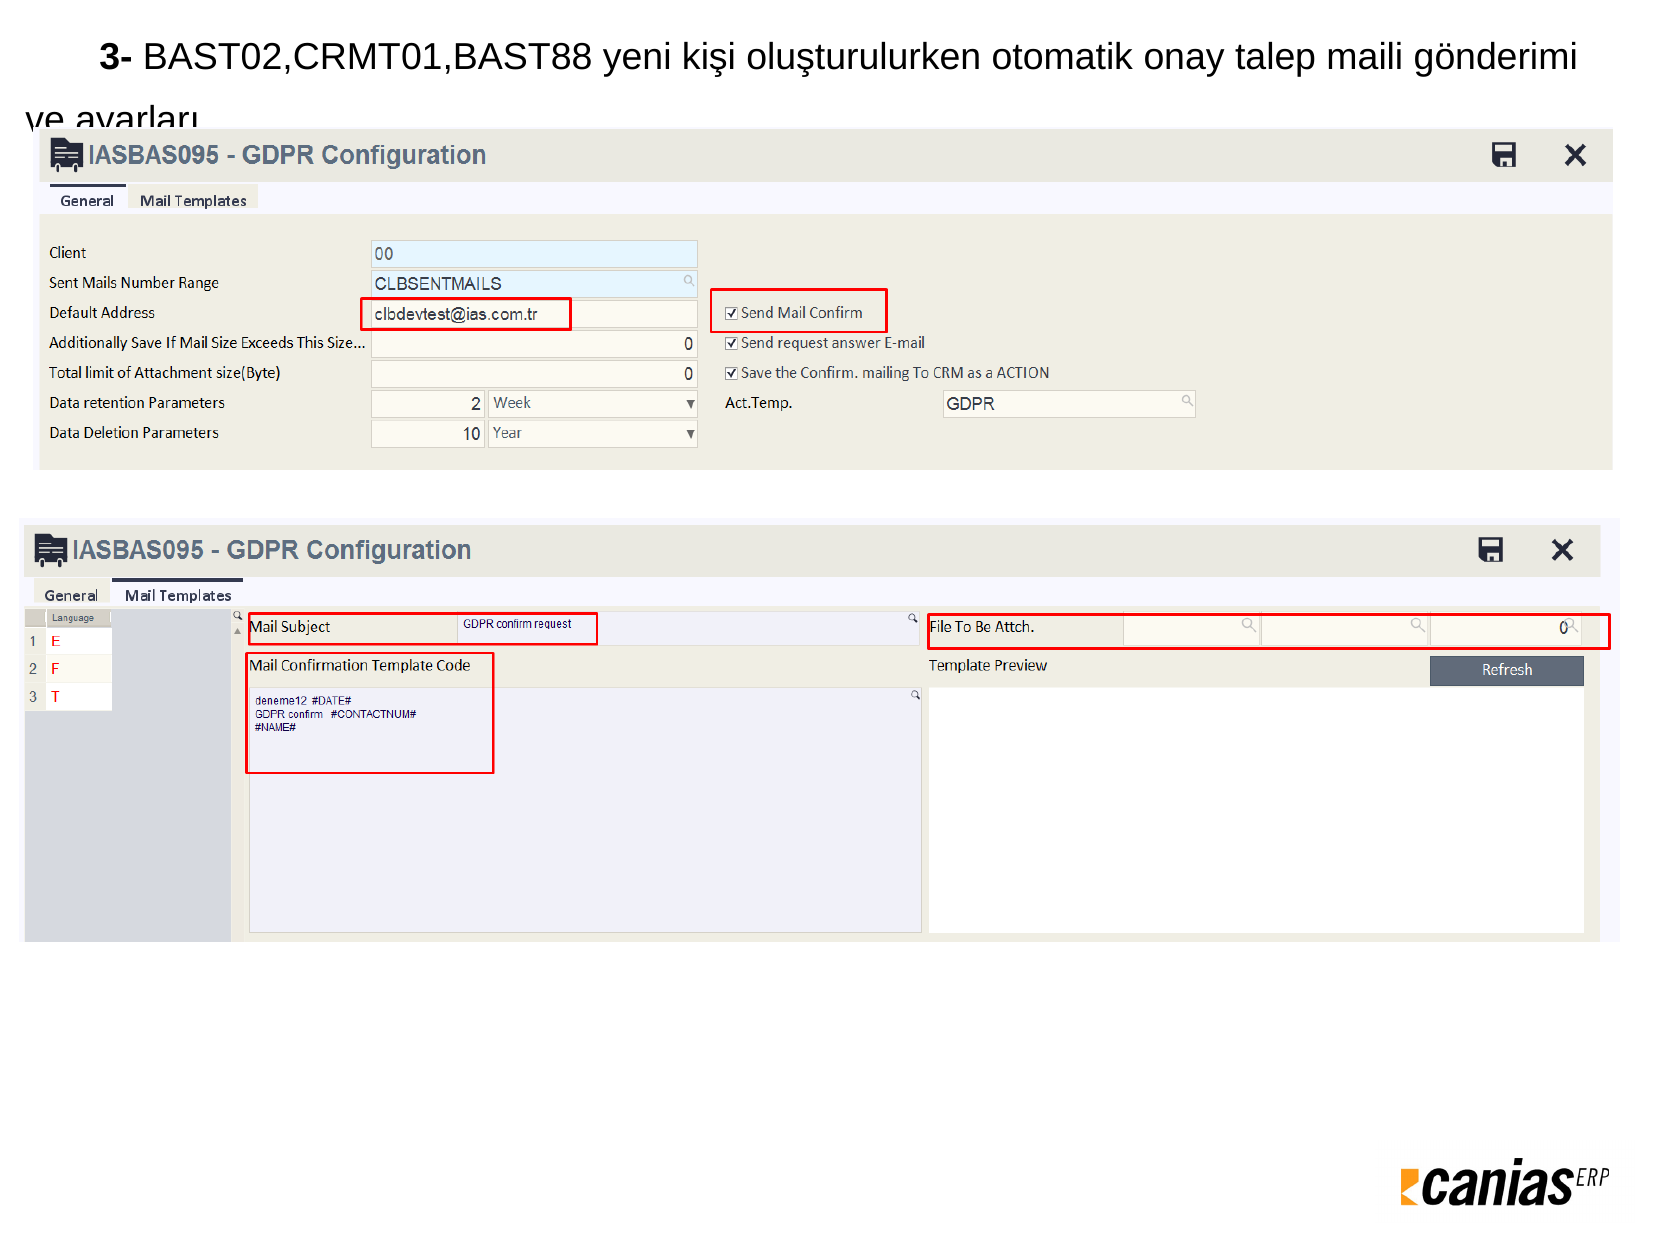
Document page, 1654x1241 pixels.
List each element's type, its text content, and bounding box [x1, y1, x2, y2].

picture [19, 518, 1620, 942]
text_box 3- BAST02,CRMT01,BAST88 yeni kişi oluşturulurken otomatik onay talep maili gönderimi ve ayarları [10, 6, 1639, 128]
picture [33, 127, 1613, 470]
picture [1375, 1140, 1635, 1223]
